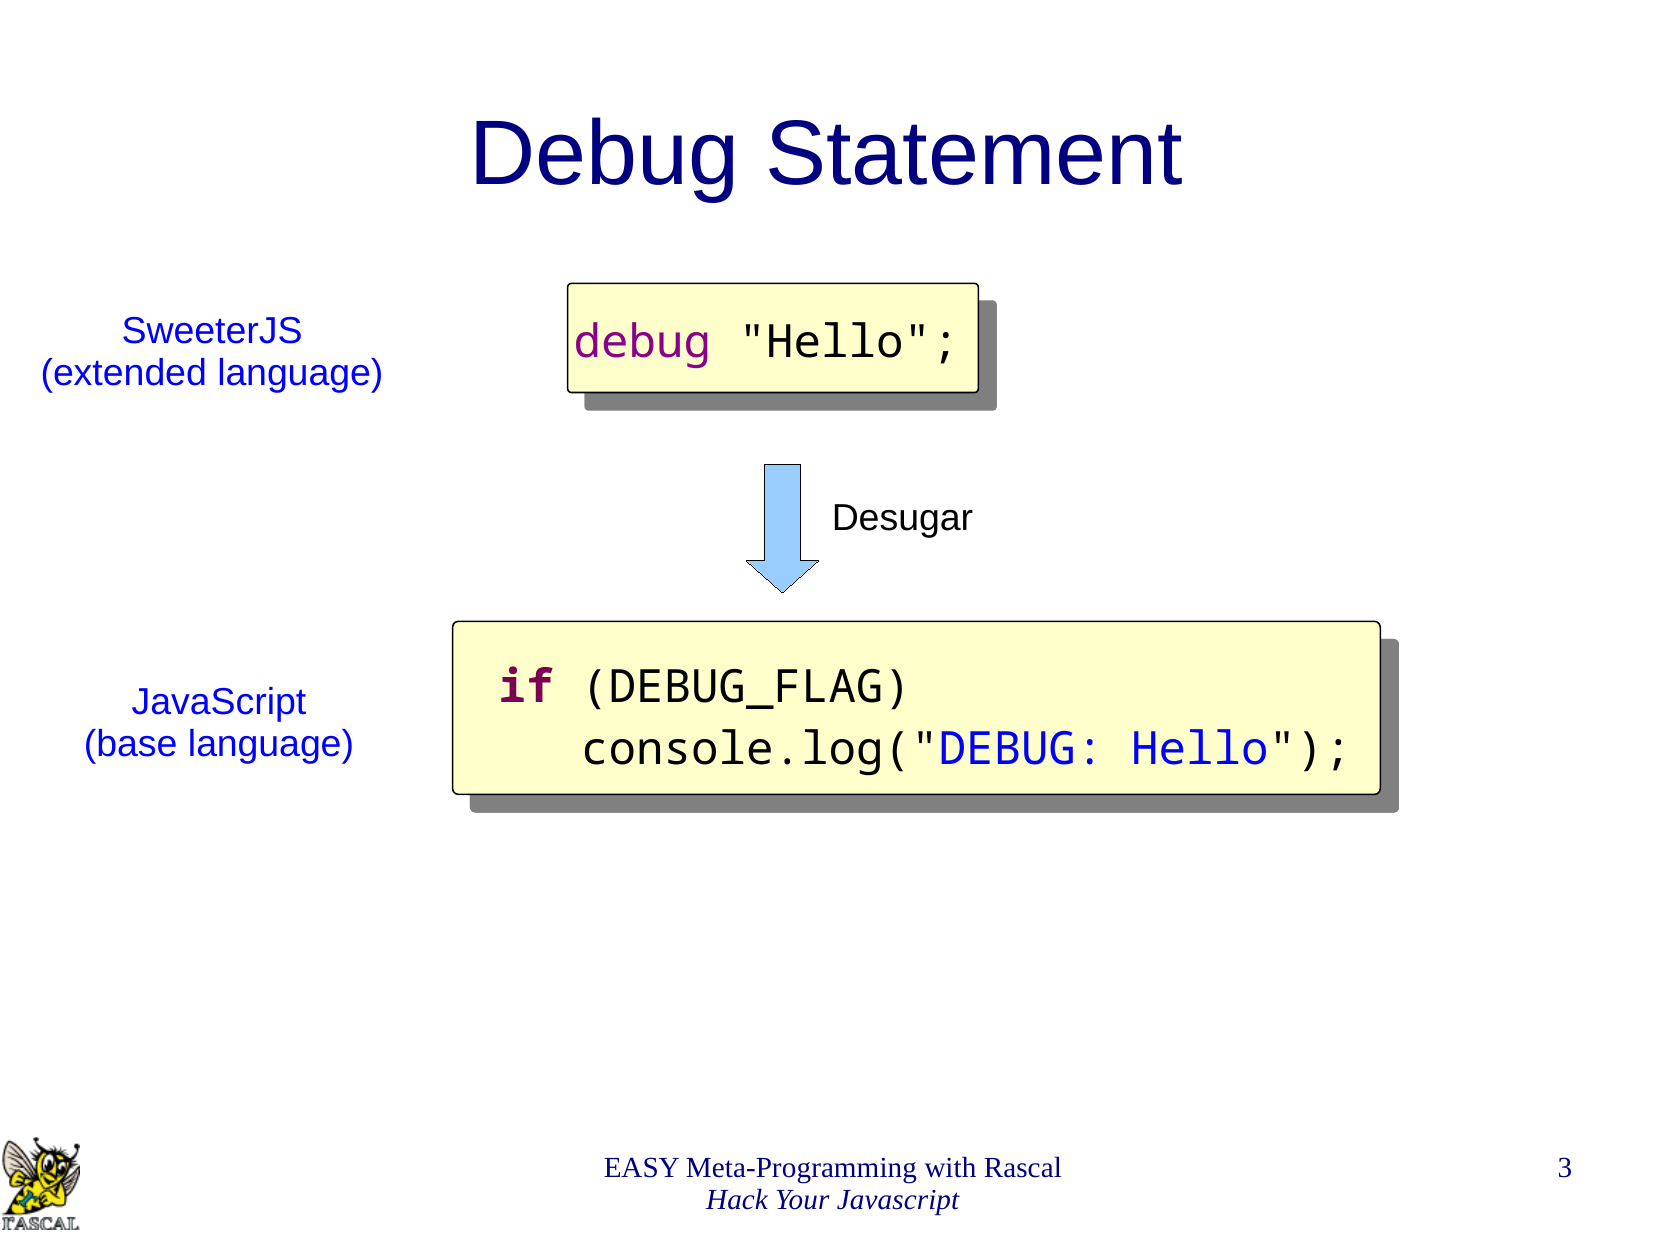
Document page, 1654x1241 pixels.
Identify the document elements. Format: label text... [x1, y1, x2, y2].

text_box [746, 464, 819, 593]
text_box if (DEBUG_FLAG) console.log("DEBUG: Hello"); [483, 645, 1435, 775]
text_box SweeterJS (extended language) [25, 302, 400, 401]
text_box JavaScript (base language) [69, 673, 370, 772]
text_box debug "Hello"; [545, 301, 1251, 431]
picture [1, 1137, 80, 1230]
text_box Desugar [817, 489, 989, 546]
title Debug Statement [82, 49, 1571, 257]
text_box [567, 283, 979, 301]
text_box [452, 621, 1381, 795]
